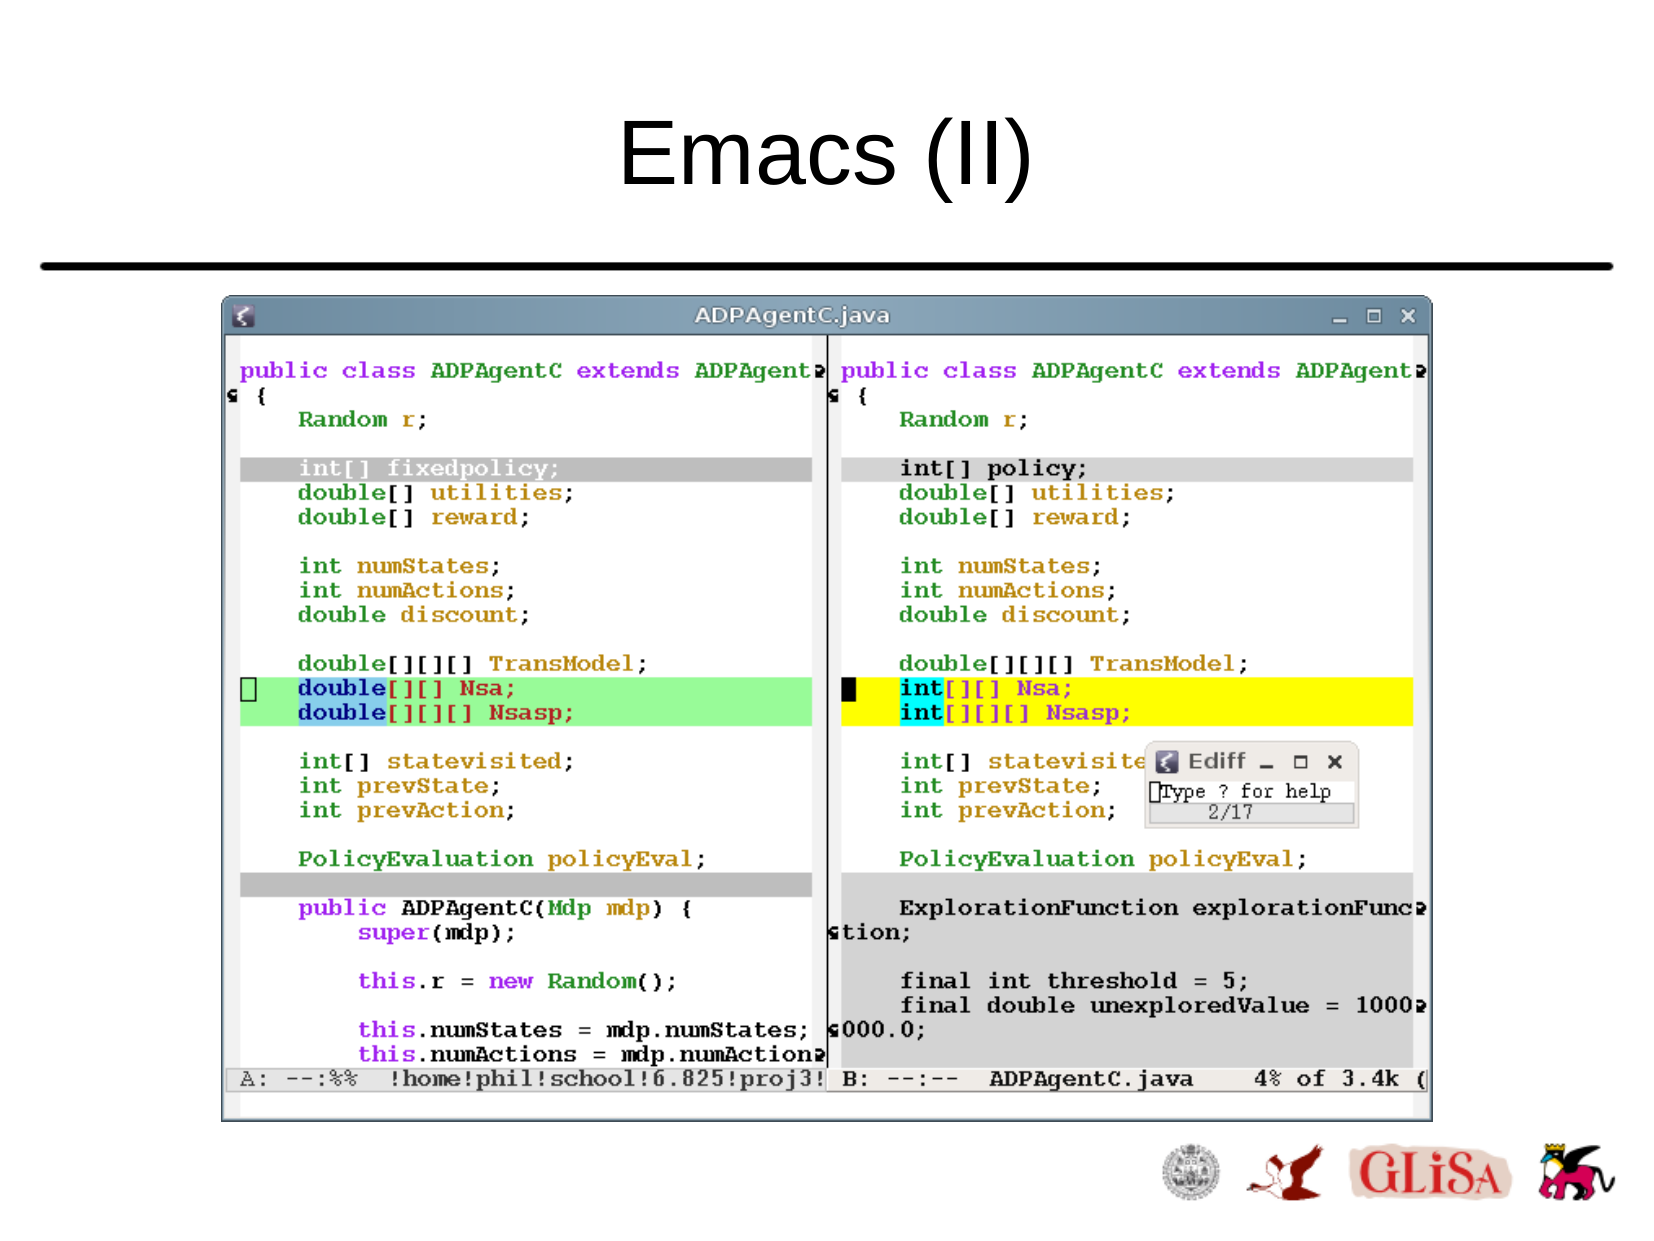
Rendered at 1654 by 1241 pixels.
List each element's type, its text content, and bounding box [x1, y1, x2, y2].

title Emacs (II) [82, 56, 1571, 250]
picture [0, 0, 1654, 1241]
